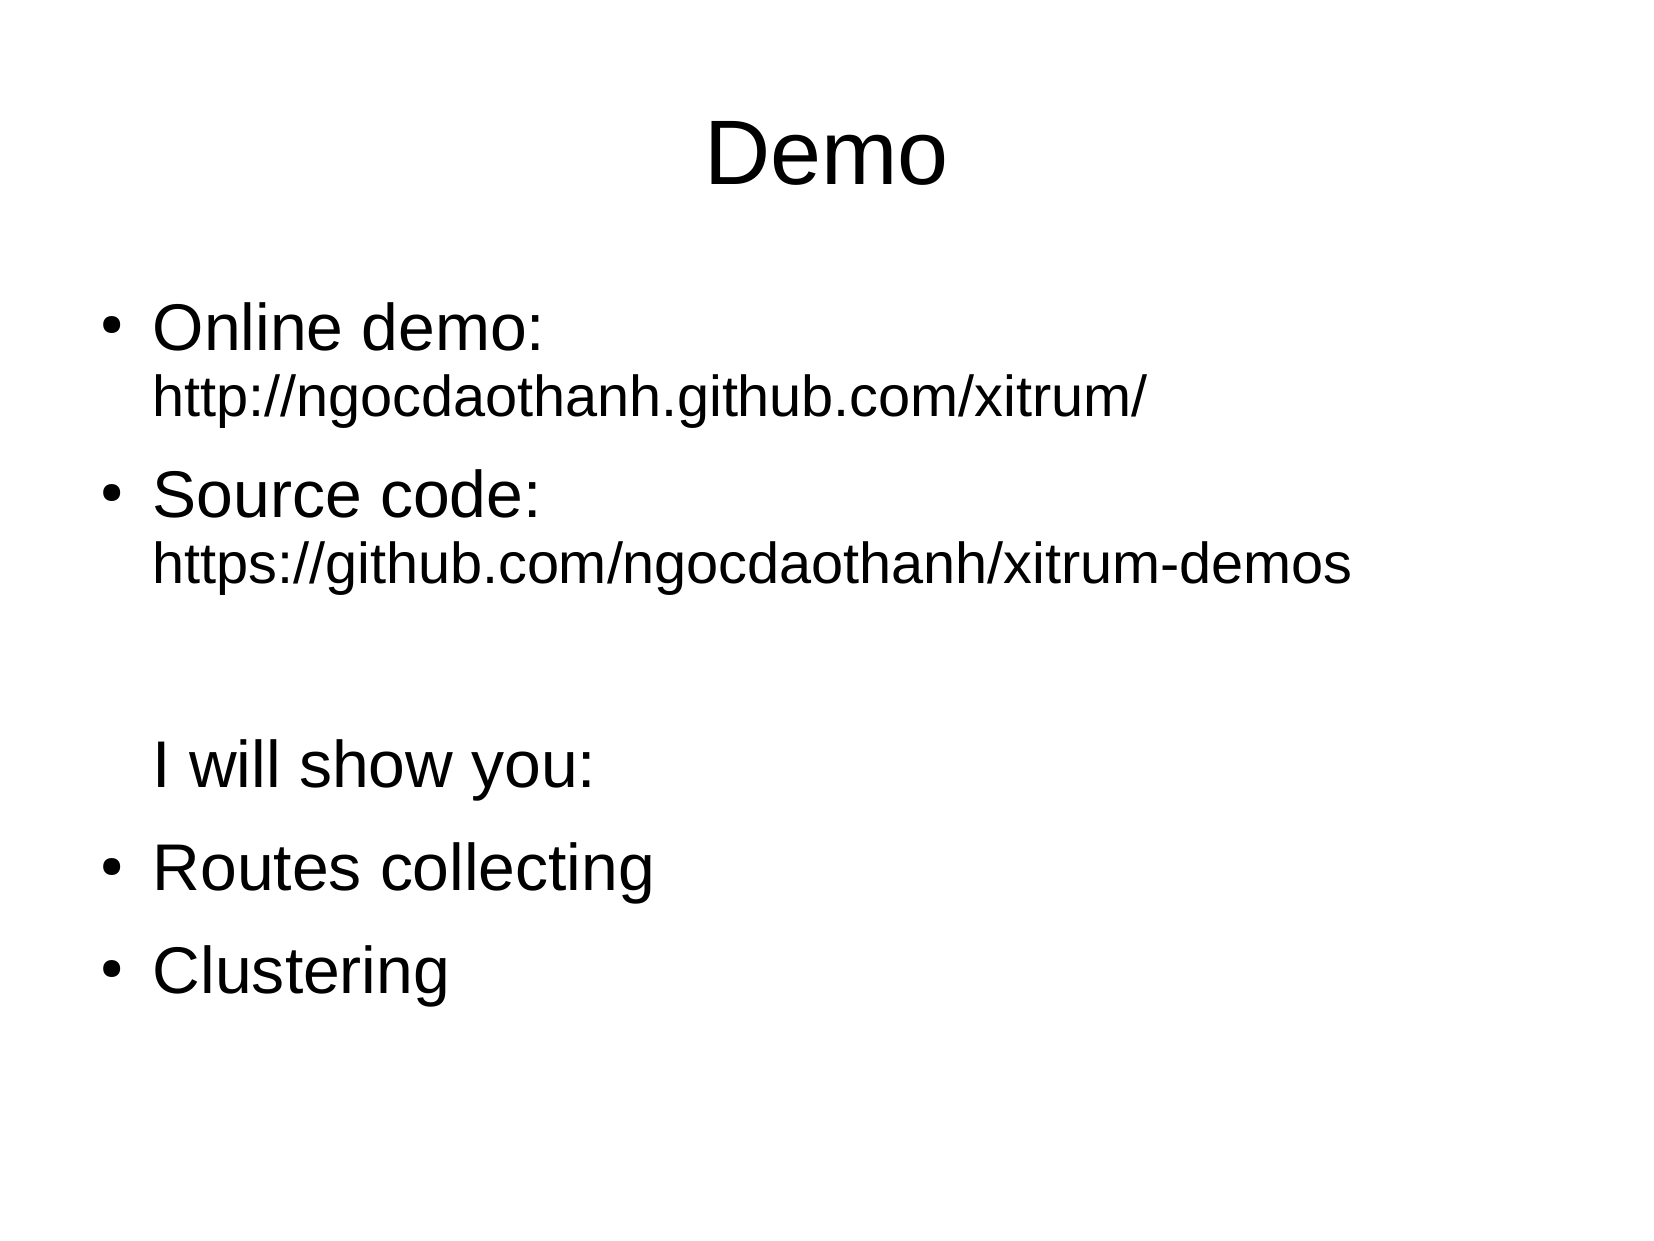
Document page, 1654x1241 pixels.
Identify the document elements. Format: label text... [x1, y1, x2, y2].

title Demo [82, 49, 1571, 257]
list Online demo: http://ngocdaothanh.github.com/xitrum/ Source code: https://github.com/ngocdaothanh/xitrum-demos I will show you: Routes collecting Clustering [82, 290, 1538, 1010]
